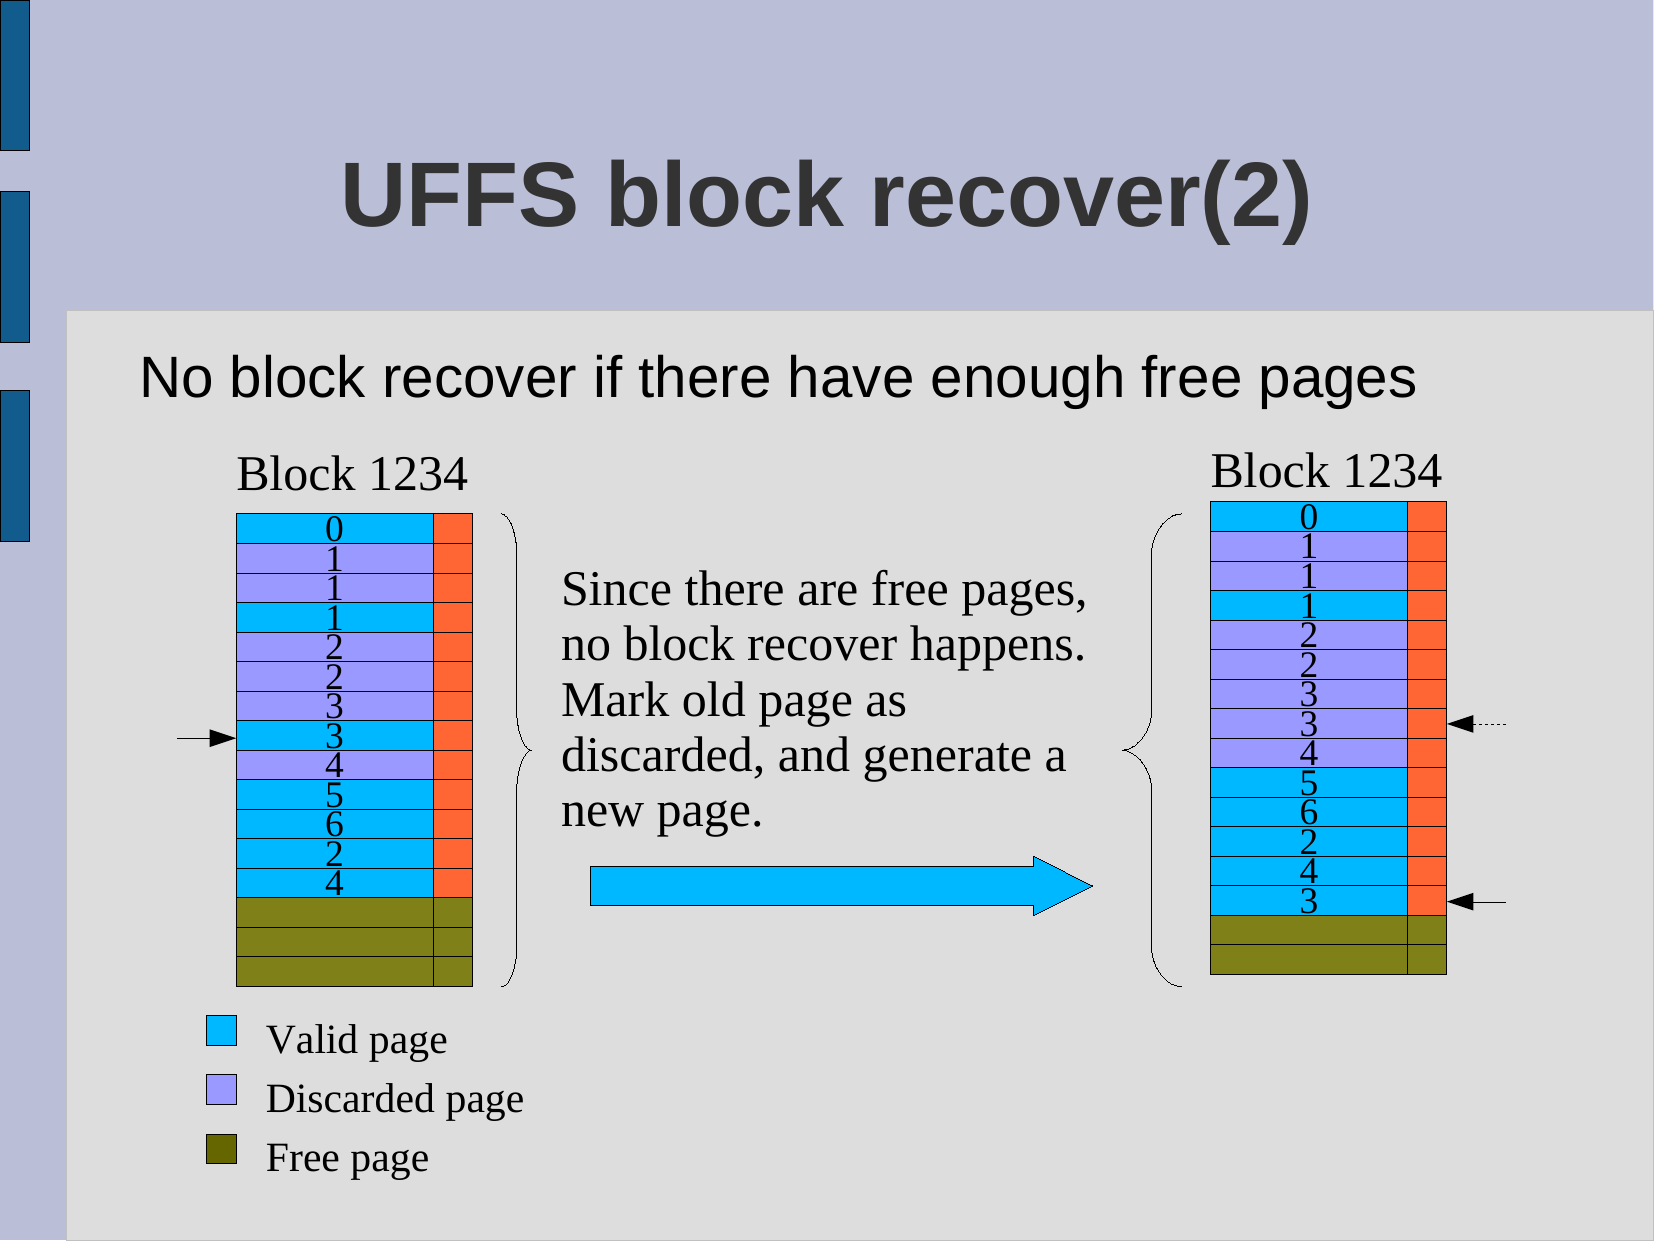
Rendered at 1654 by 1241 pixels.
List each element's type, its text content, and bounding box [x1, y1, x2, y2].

text_box [206, 1074, 237, 1105]
text_box 4 [236, 750, 433, 779]
text_box 1 [1210, 561, 1407, 590]
text_box 3 [236, 691, 433, 720]
text_box 1 [236, 544, 433, 573]
text_box [236, 513, 473, 987]
text_box Block 1234 [1210, 442, 1477, 500]
text_box 1 [1210, 532, 1407, 561]
text_box Free page [265, 1134, 591, 1182]
text_box 3 [1210, 708, 1407, 738]
text_box 0 [1210, 501, 1407, 532]
list No block recover if there have enough free pages [121, 344, 1534, 414]
text_box 4 [1210, 738, 1407, 767]
text_box 5 [236, 779, 433, 810]
text_box 3 [1210, 885, 1407, 915]
text_box 3 [1210, 679, 1407, 708]
text_box 6 [1210, 798, 1407, 826]
title UFFS block recover(2) [121, 91, 1534, 299]
text_box 2 [236, 632, 433, 661]
text_box 1 [236, 573, 433, 602]
text_box 0 [236, 513, 433, 544]
text_box [206, 1134, 237, 1164]
text_box 2 [236, 661, 433, 691]
text_box 2 [1210, 649, 1407, 679]
text_box 4 [1210, 856, 1407, 885]
text_box Valid page [265, 1015, 621, 1063]
text_box 4 [236, 868, 433, 897]
text_box [590, 857, 1093, 916]
text_box 1 [236, 602, 433, 632]
text_box 1 [1210, 590, 1407, 620]
text_box 3 [236, 720, 433, 750]
text_box 2 [236, 838, 433, 868]
text_box 2 [1210, 620, 1407, 649]
text_box Discarded page [265, 1074, 650, 1123]
text_box [206, 1015, 237, 1046]
text_box 5 [1210, 767, 1407, 798]
text_box [1210, 501, 1447, 975]
text_box Since there are free pages, no block recover happens. Mark old page as discarded, and generate a new page. [561, 561, 1093, 857]
text_box Block 1234 [236, 445, 502, 502]
text_box 2 [1210, 826, 1407, 856]
text_box 6 [236, 810, 433, 838]
